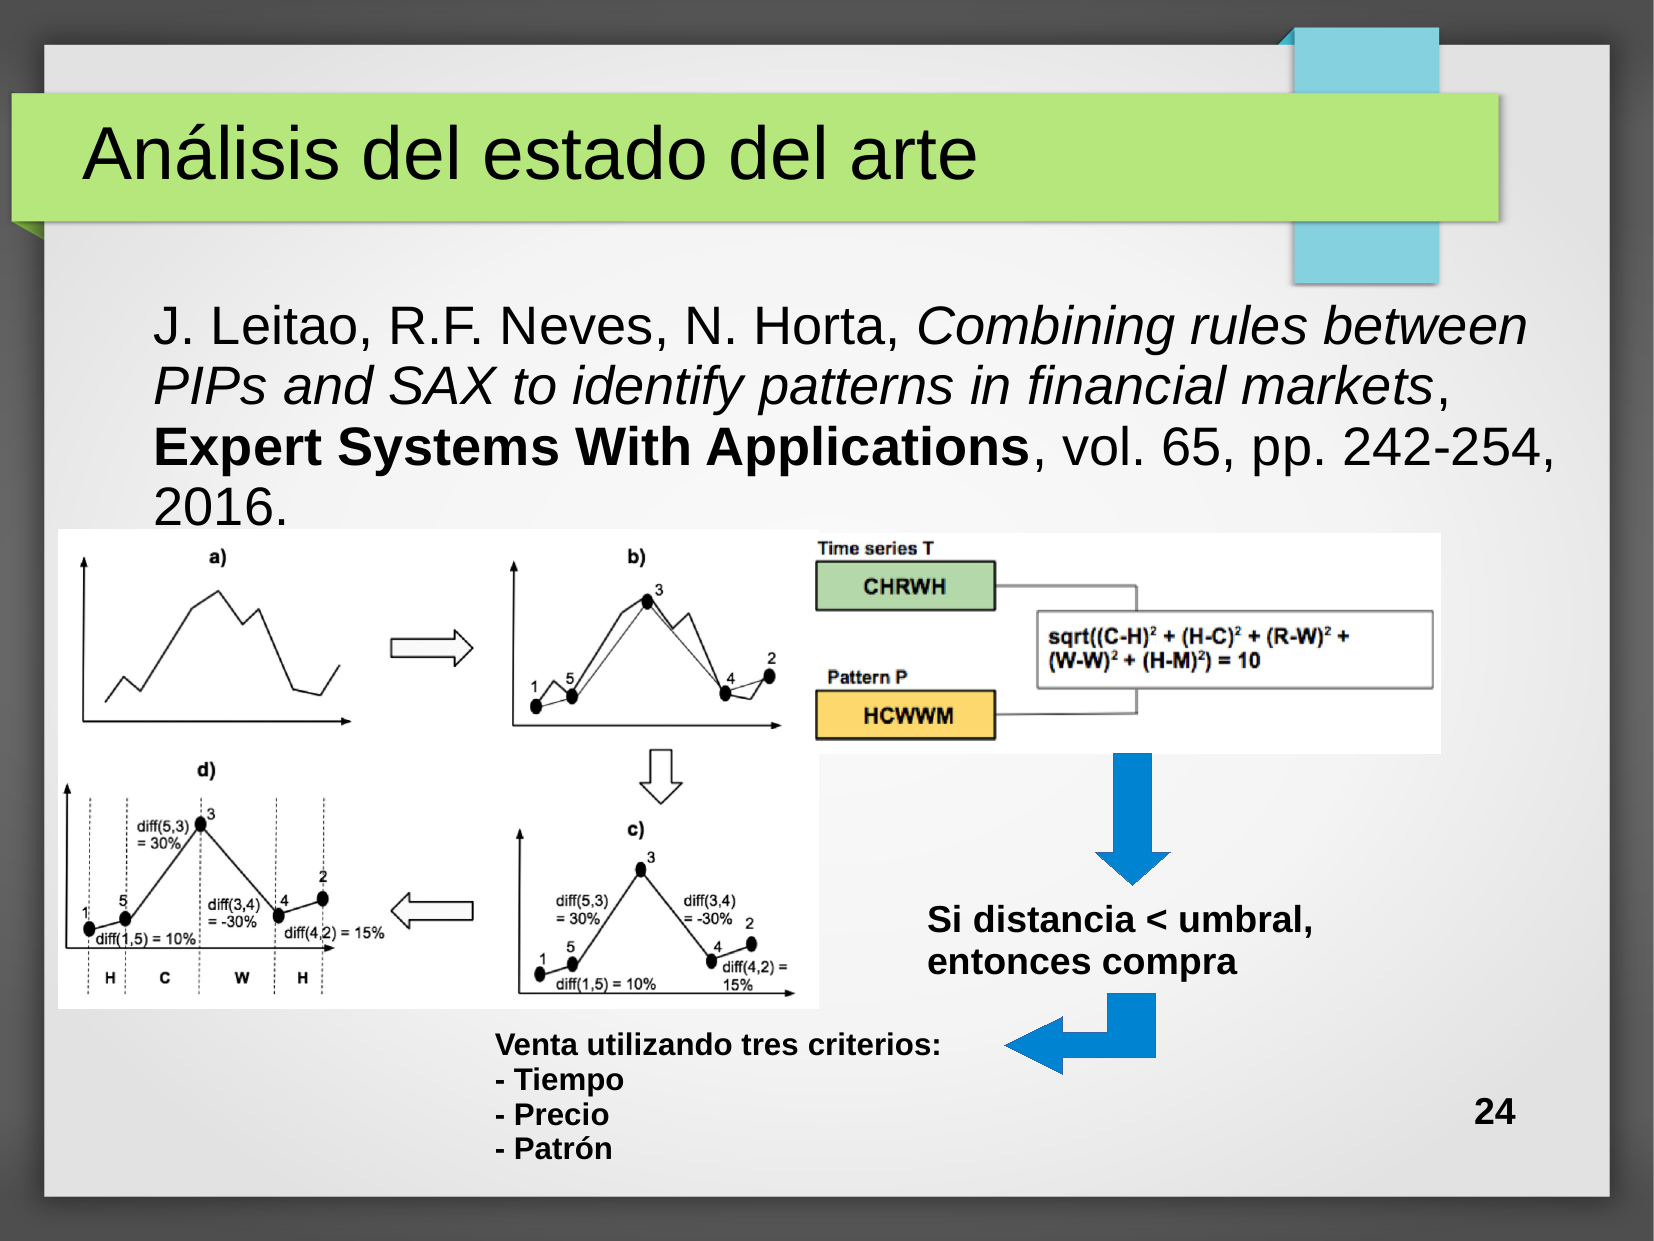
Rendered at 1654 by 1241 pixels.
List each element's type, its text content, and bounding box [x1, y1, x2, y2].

list J. Leitao, R.F. Neves, N. Horta, Combining rules between PIPs and SAX to identify patterns in financial markets, Expert Systems With Applications, vol. 65, pp. 242-254, 2016. [82, 295, 1571, 1015]
picture [0, 0, 1654, 1241]
text_box Venta utilizando tres criterios: - Tiempo - Precio - Patrón [480, 1020, 991, 1176]
title Análisis del estado del arte [82, 94, 1264, 213]
text_box Si distancia < umbral, entonces compra [912, 891, 1348, 991]
text_box [1004, 993, 1156, 1075]
text_box [1095, 753, 1171, 886]
text_box <number> [1459, 1083, 1654, 1154]
